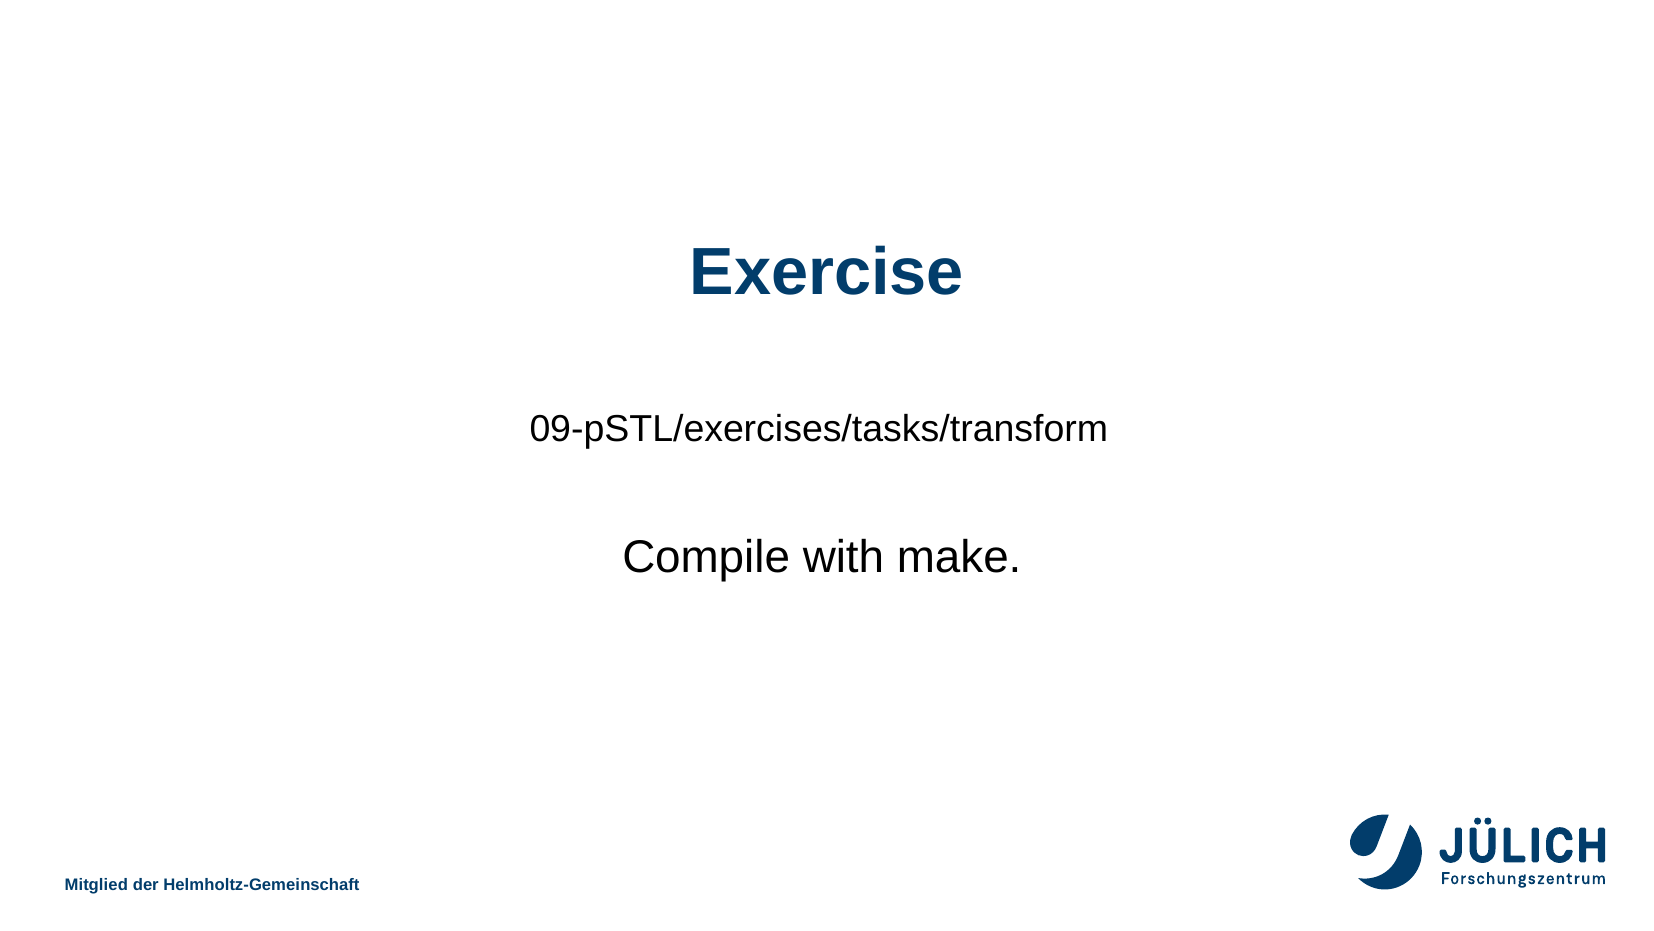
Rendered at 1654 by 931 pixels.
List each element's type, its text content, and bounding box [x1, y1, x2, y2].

list Exercise [50, 223, 1604, 376]
text_box 09-pSTL/exercises/tasks/transform [514, 399, 1139, 505]
text_box Compile with make. [607, 523, 1047, 594]
